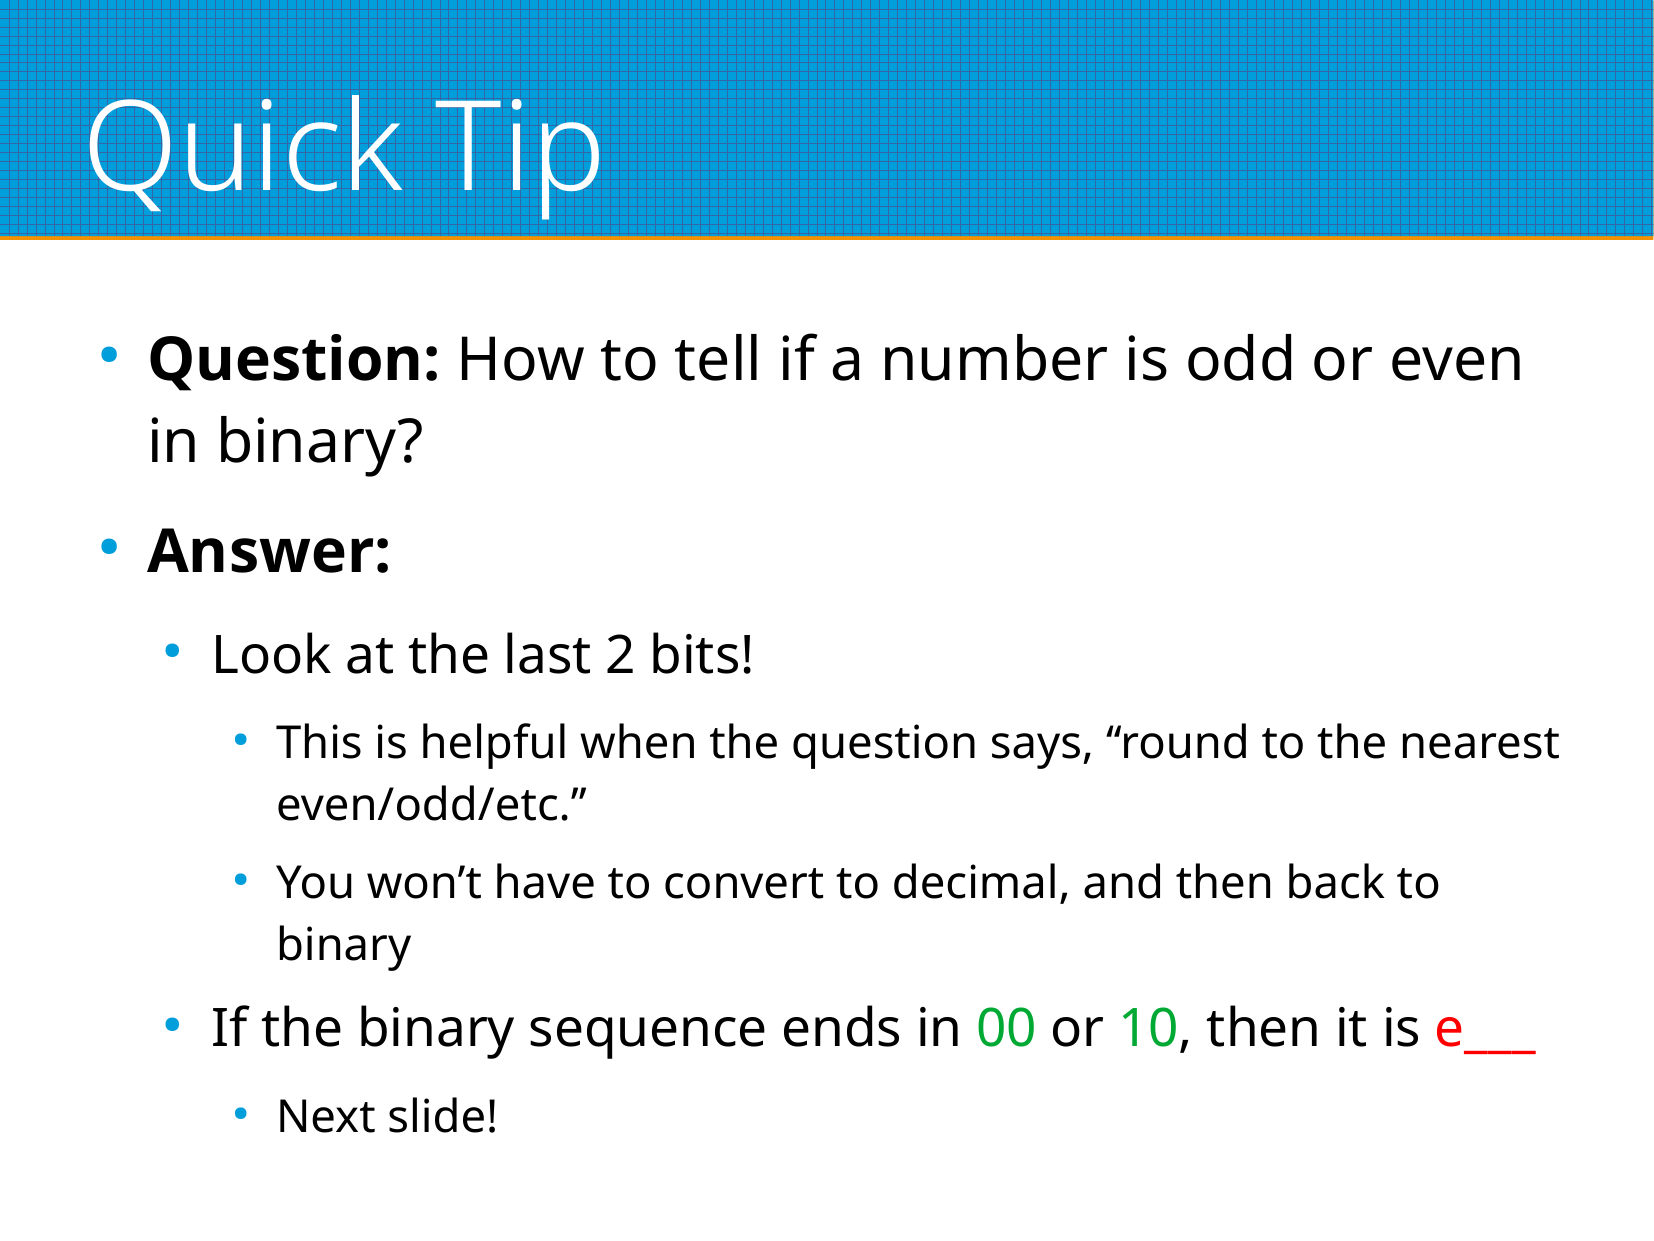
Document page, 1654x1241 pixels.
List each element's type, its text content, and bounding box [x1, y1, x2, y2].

title Quick Tip [82, 19, 1571, 227]
list Question: How to tell if a number is odd or even in binary? Answer: Look at the last 2 bits! This is helpful when the question says, ‘‘round to the nearest even/odd/etc.’’ You won’t have to convert to decimal, and then back to binary If the binary sequence ends in 00 or 10, then it is e___ Next slide! [82, 314, 1563, 1152]
